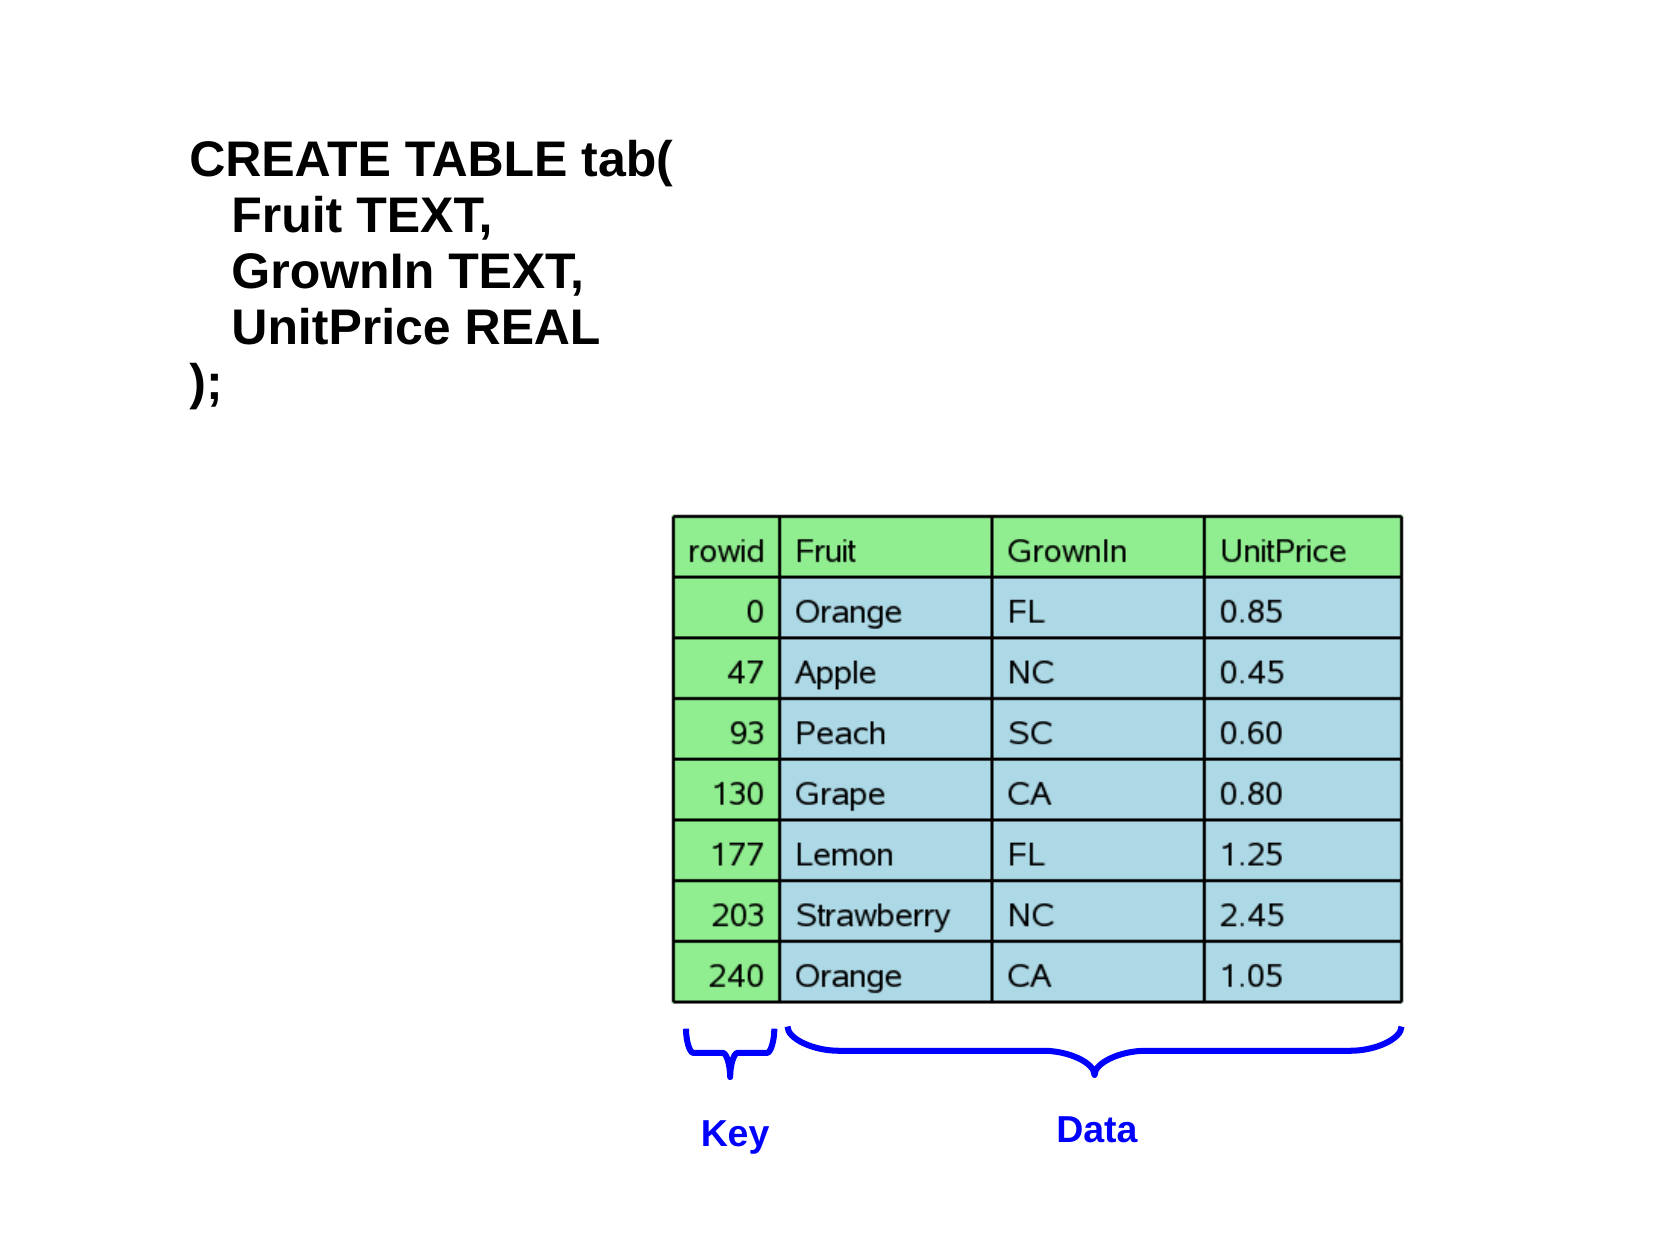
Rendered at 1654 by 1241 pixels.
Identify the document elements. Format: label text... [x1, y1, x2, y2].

text_box CREATE TABLE tab( Fruit TEXT, GrownIn TEXT, UnitPrice REAL ); [174, 124, 689, 427]
text_box Key [686, 1104, 785, 1163]
picture [657, 500, 1417, 1019]
text_box Data [1041, 1100, 1153, 1159]
